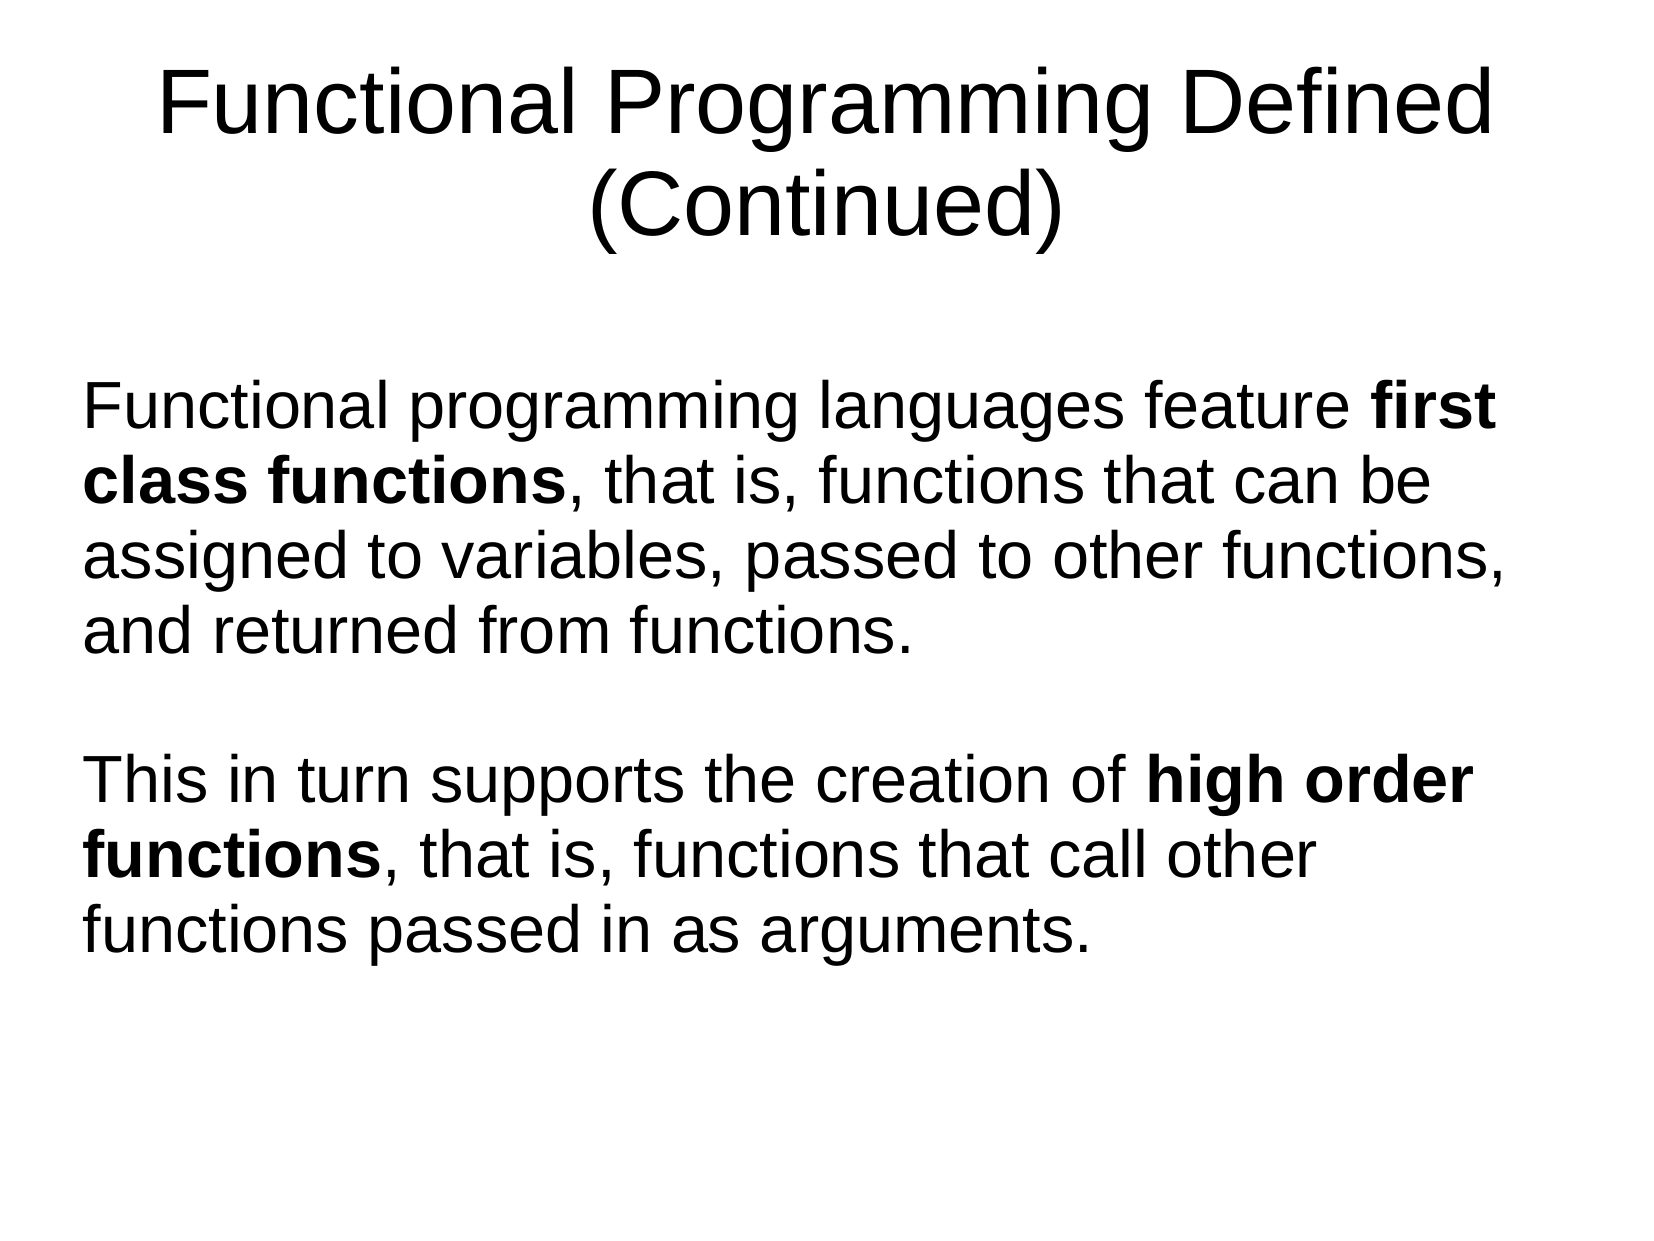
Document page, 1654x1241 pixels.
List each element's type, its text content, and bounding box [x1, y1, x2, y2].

title Functional Programming Defined (Continued) [82, 49, 1571, 257]
subtitle Functional programming languages feature first class functions, that is, functions that can be assigned to variables, passed to other functions, and returned from functions. This in turn supports the creation of high order functions, that is, functions that call other functions passed in as arguments. [82, 293, 1571, 1042]
